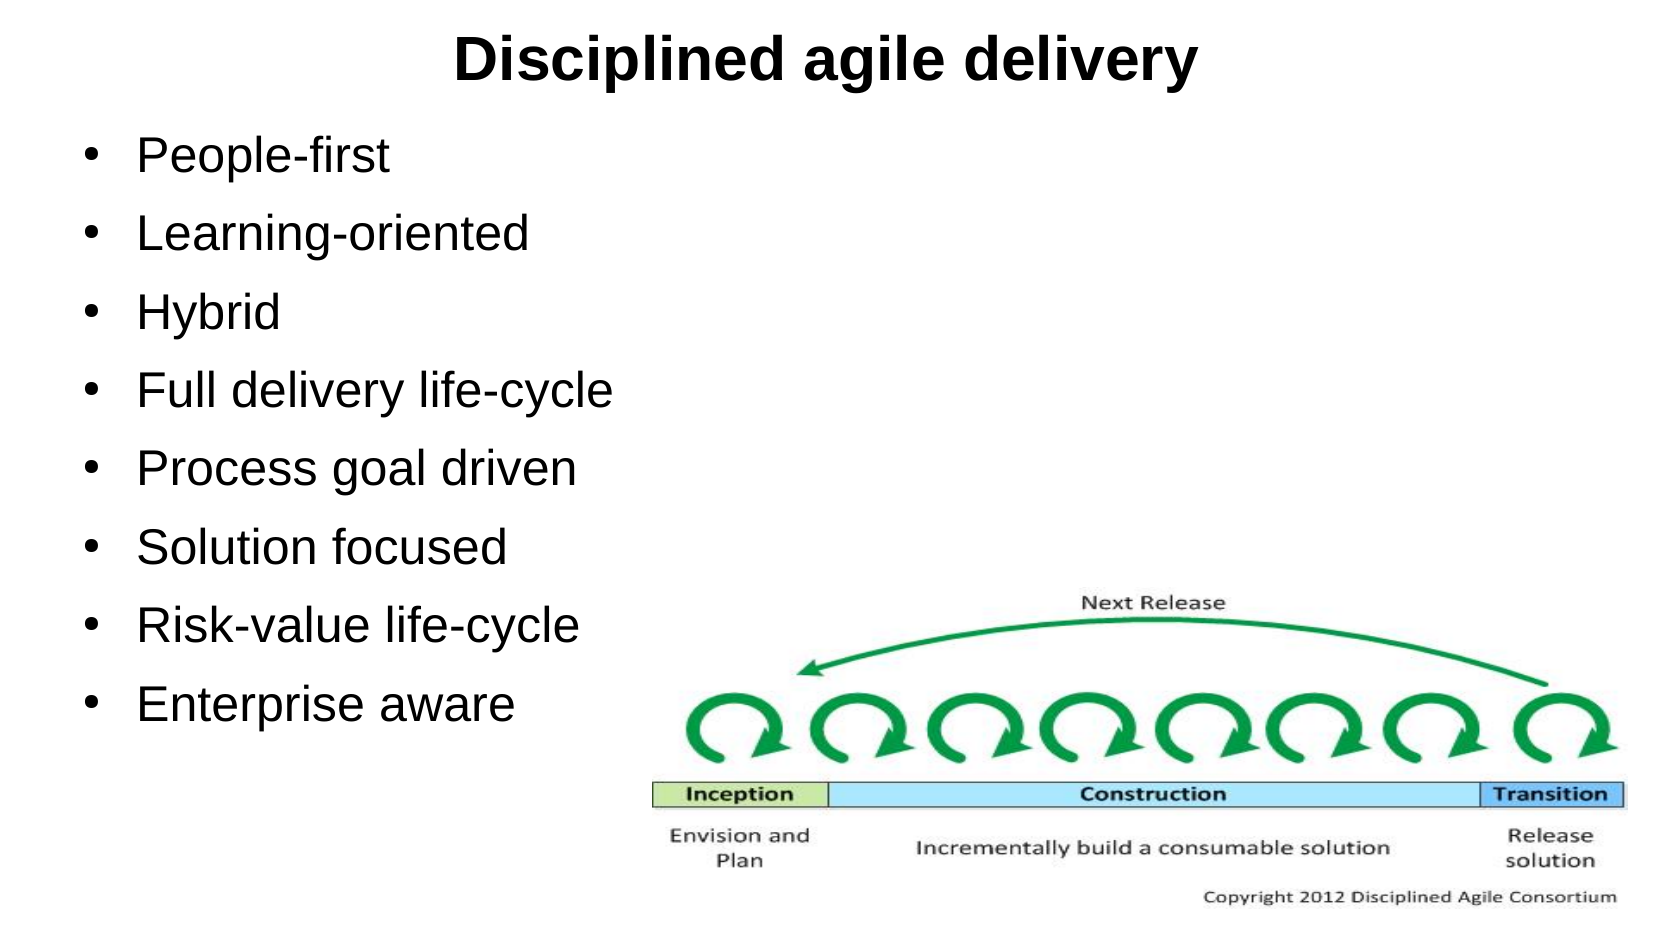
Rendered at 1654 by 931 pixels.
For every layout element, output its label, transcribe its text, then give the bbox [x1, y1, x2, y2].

picture [652, 587, 1628, 909]
list People-first Learning-oriented Hybrid Full delivery life-cycle Process goal driven Solution focused Risk-value life-cycle Enterprise aware [65, 126, 1554, 752]
title Disciplined agile delivery [82, 19, 1571, 98]
